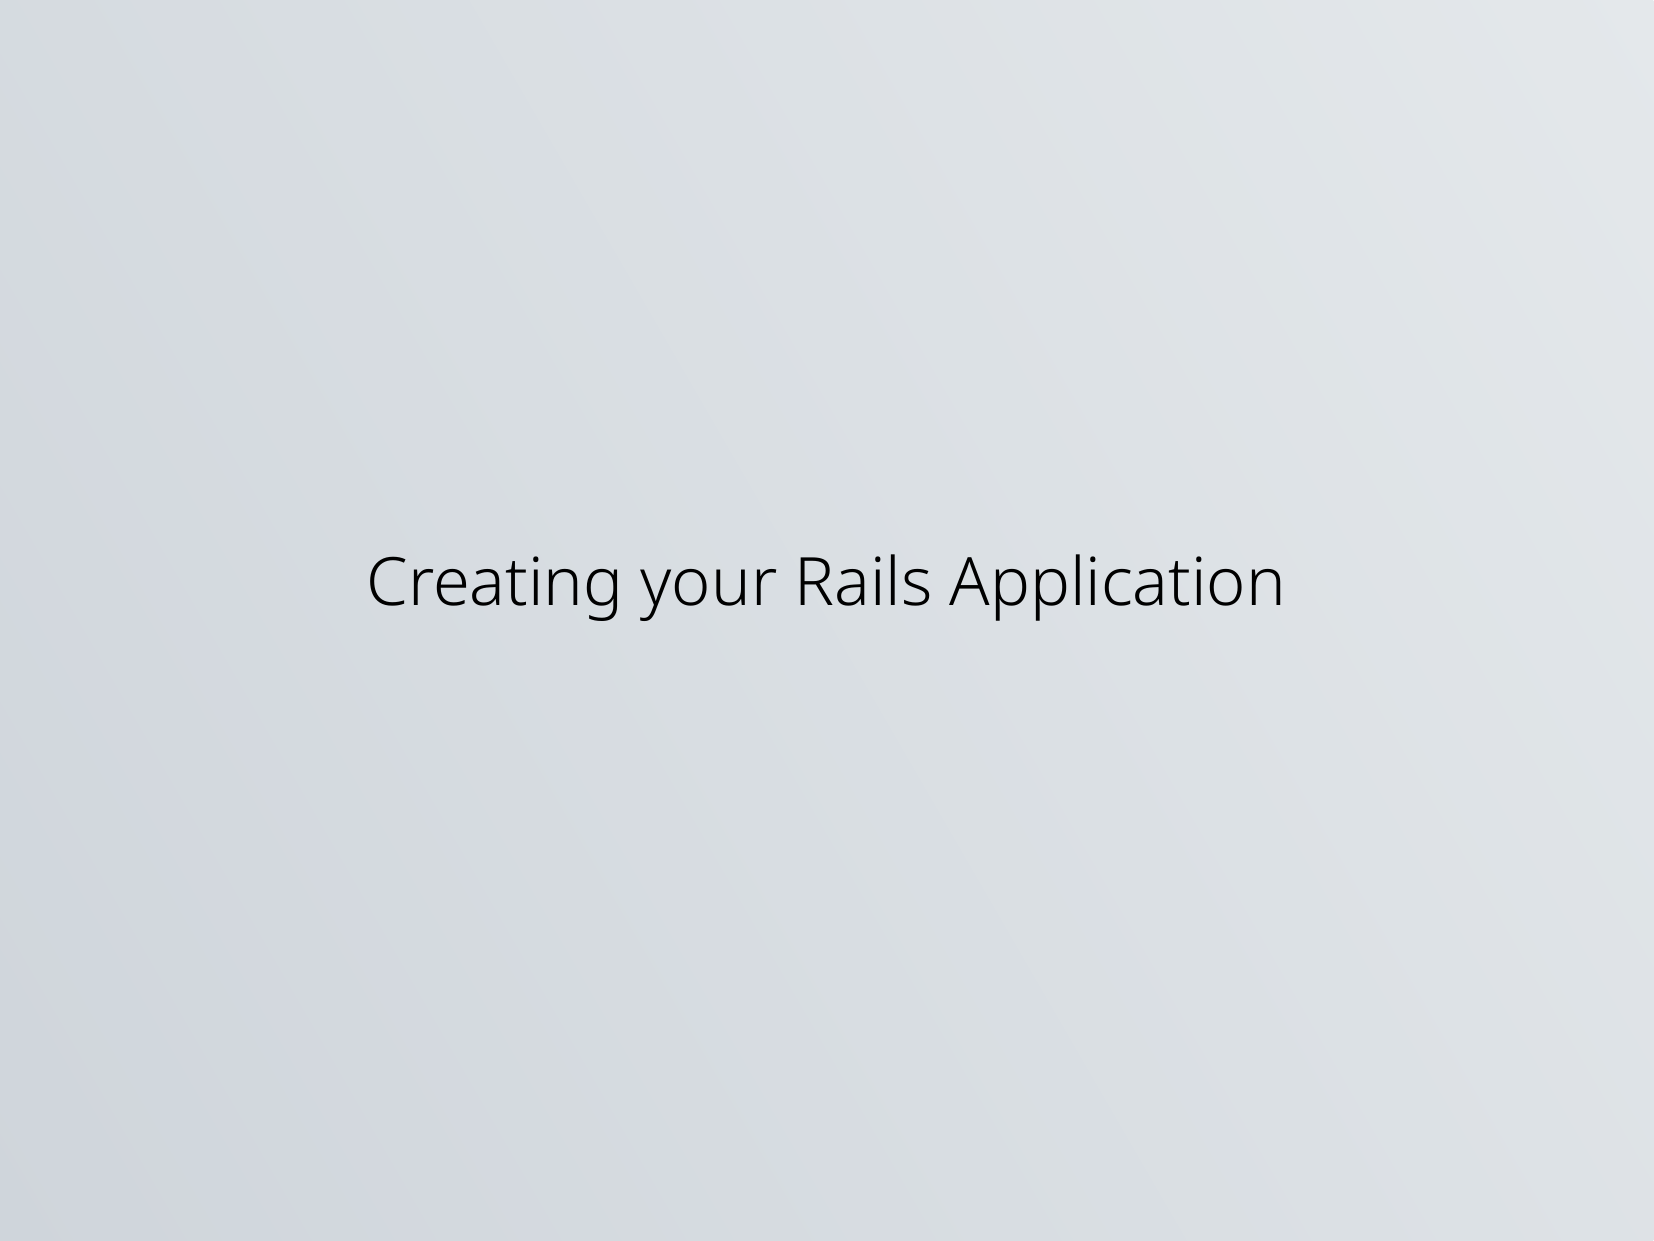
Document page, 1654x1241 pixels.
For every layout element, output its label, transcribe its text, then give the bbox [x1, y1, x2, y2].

subtitle Creating your Rails Application [82, 56, 1571, 1102]
